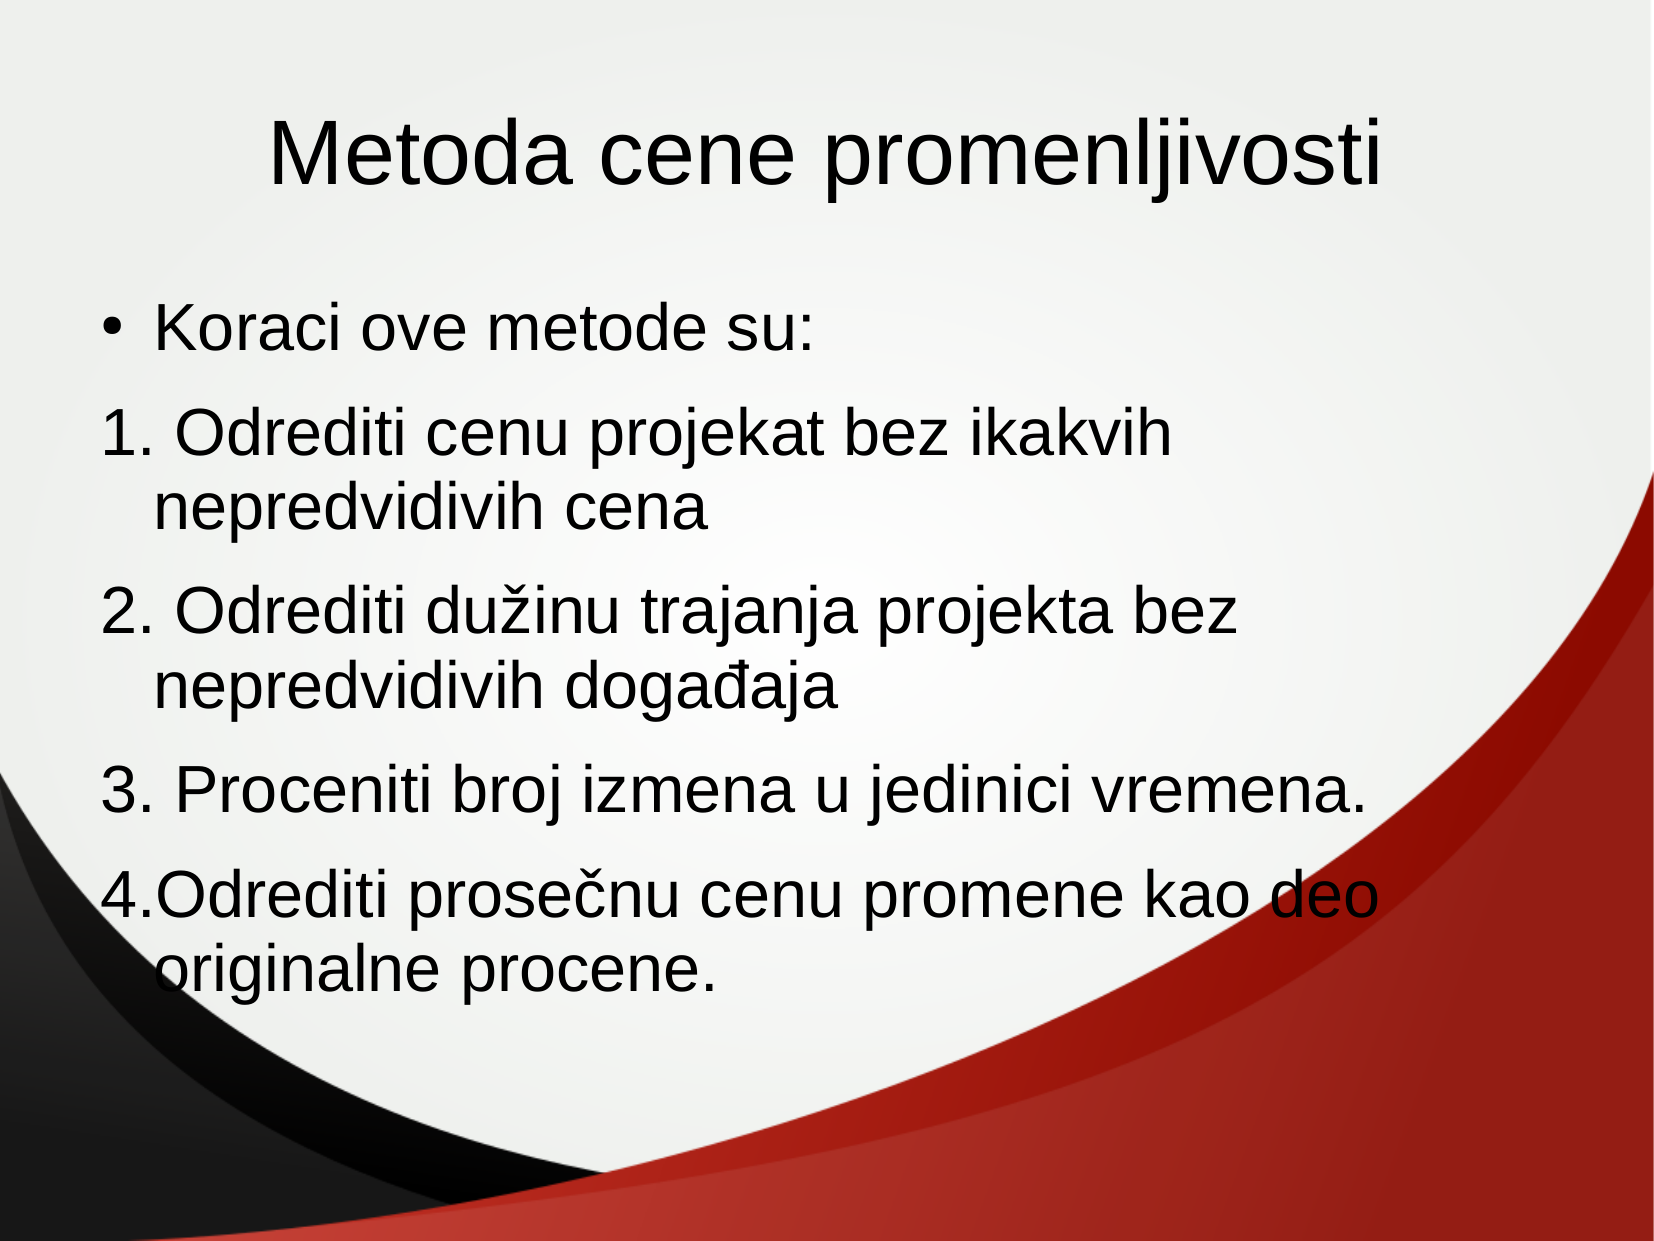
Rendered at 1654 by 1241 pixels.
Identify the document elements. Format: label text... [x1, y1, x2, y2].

title Metoda cene promenljivosti [82, 49, 1571, 257]
picture [0, 0, 1654, 1241]
list Koraci ove metode su: Odrediti cenu projekat bez ikakvih nepredvidivih cena Odrediti dužinu trajanja projekta bez nepredvidivih događaja Proceniti broj izmena u jedinici vremena. Odrediti prosečnu cenu promene kao deo originalne procene. [82, 290, 1571, 1010]
